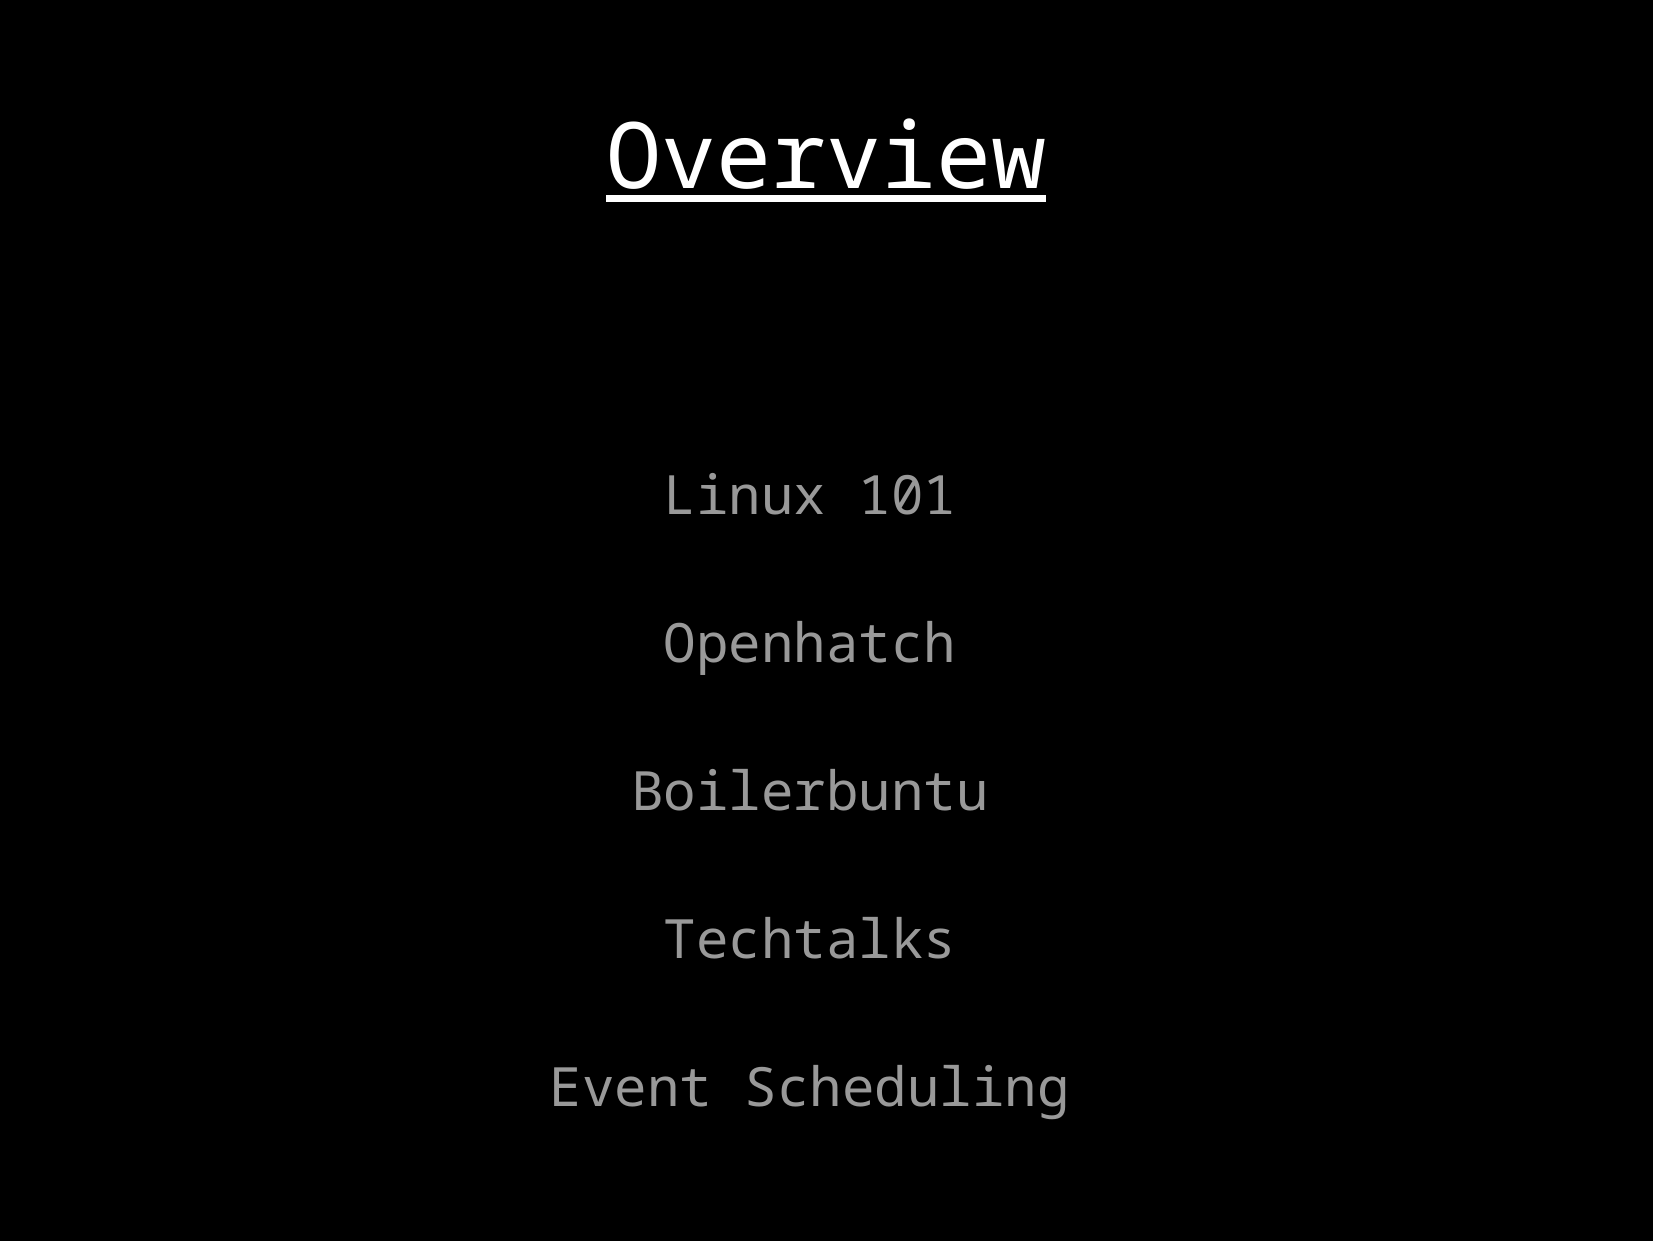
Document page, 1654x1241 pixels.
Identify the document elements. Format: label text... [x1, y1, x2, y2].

title Overview [82, 49, 1571, 257]
text_box Linux 101 Openhatch Boilerbuntu Techtalks Event Scheduling [525, 375, 1096, 859]
